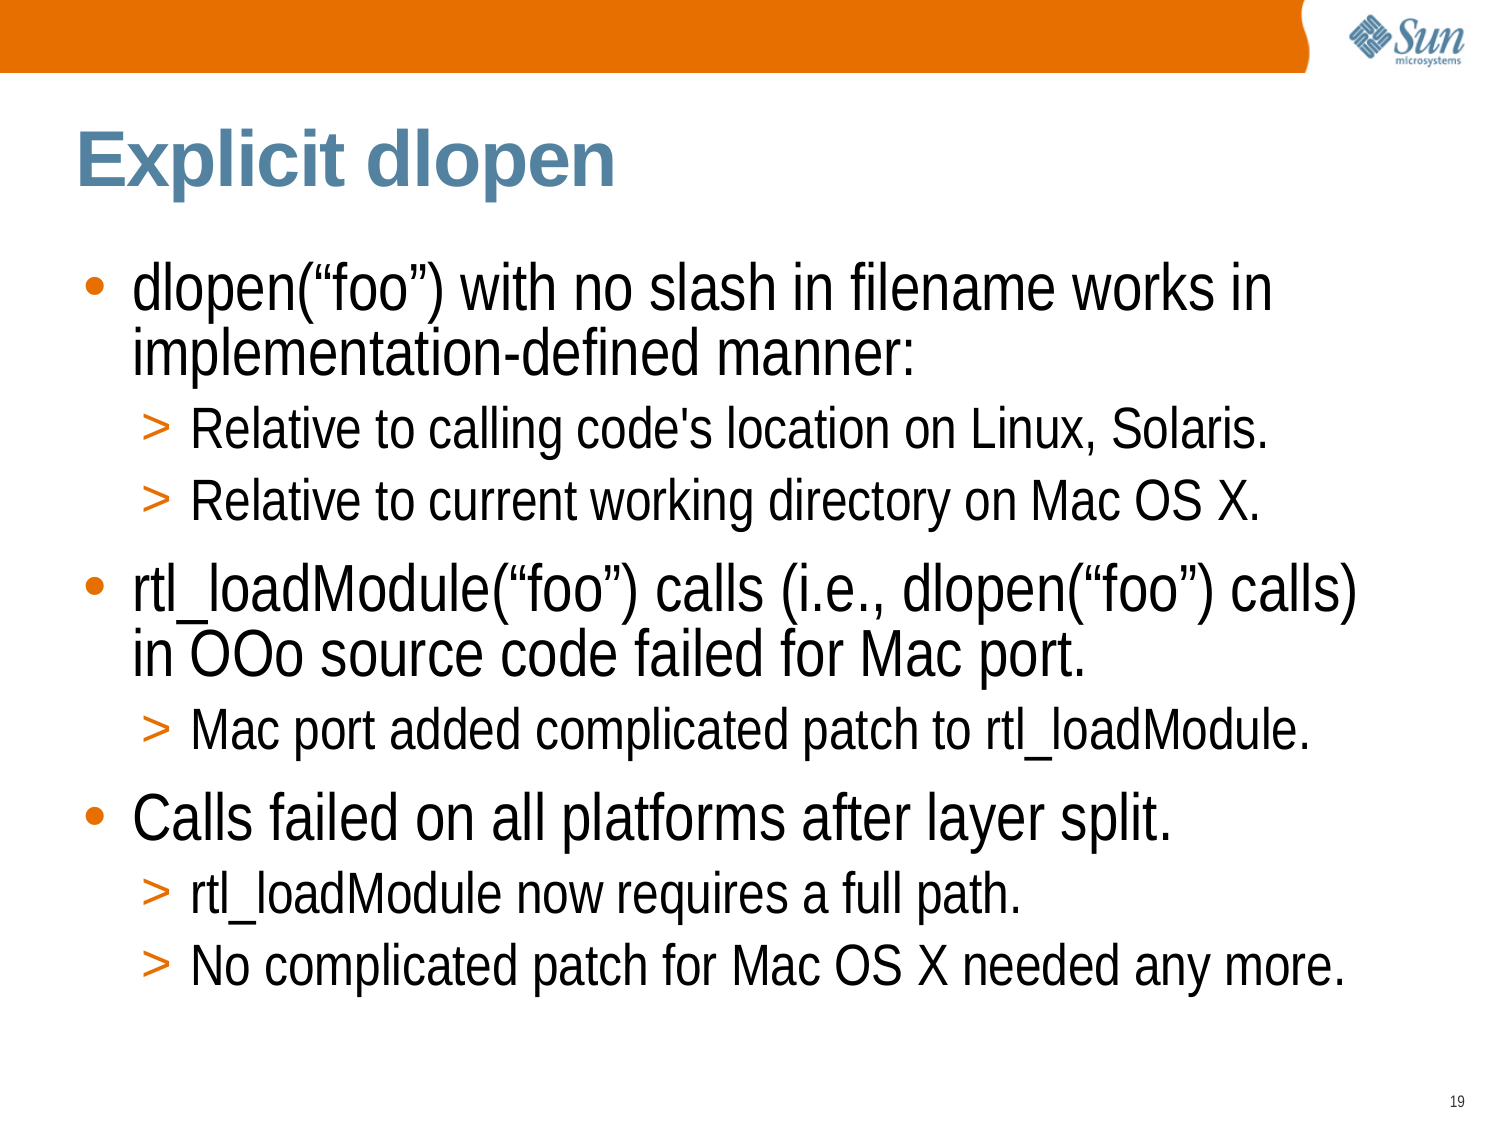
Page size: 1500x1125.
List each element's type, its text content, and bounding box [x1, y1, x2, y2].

list dlopen(“foo”) with no slash in filename works in implementation-defined manner: Relative to calling code's location on Linux, Solaris. Relative to current working directory on Mac OS X. rtl_loadModule(“foo”) calls (i.e., dlopen(“foo”) calls) in OOo source code failed for Mac port. Mac port added complicated patch to rtl_loadModule. Calls failed on all platforms after layer split. rtl_loadModule now requires a full path. No complicated patch for Mac OS X needed any more. [64, 258, 1401, 1062]
title Explicit dlopen [75, 123, 1437, 227]
picture [0, 0, 1500, 73]
